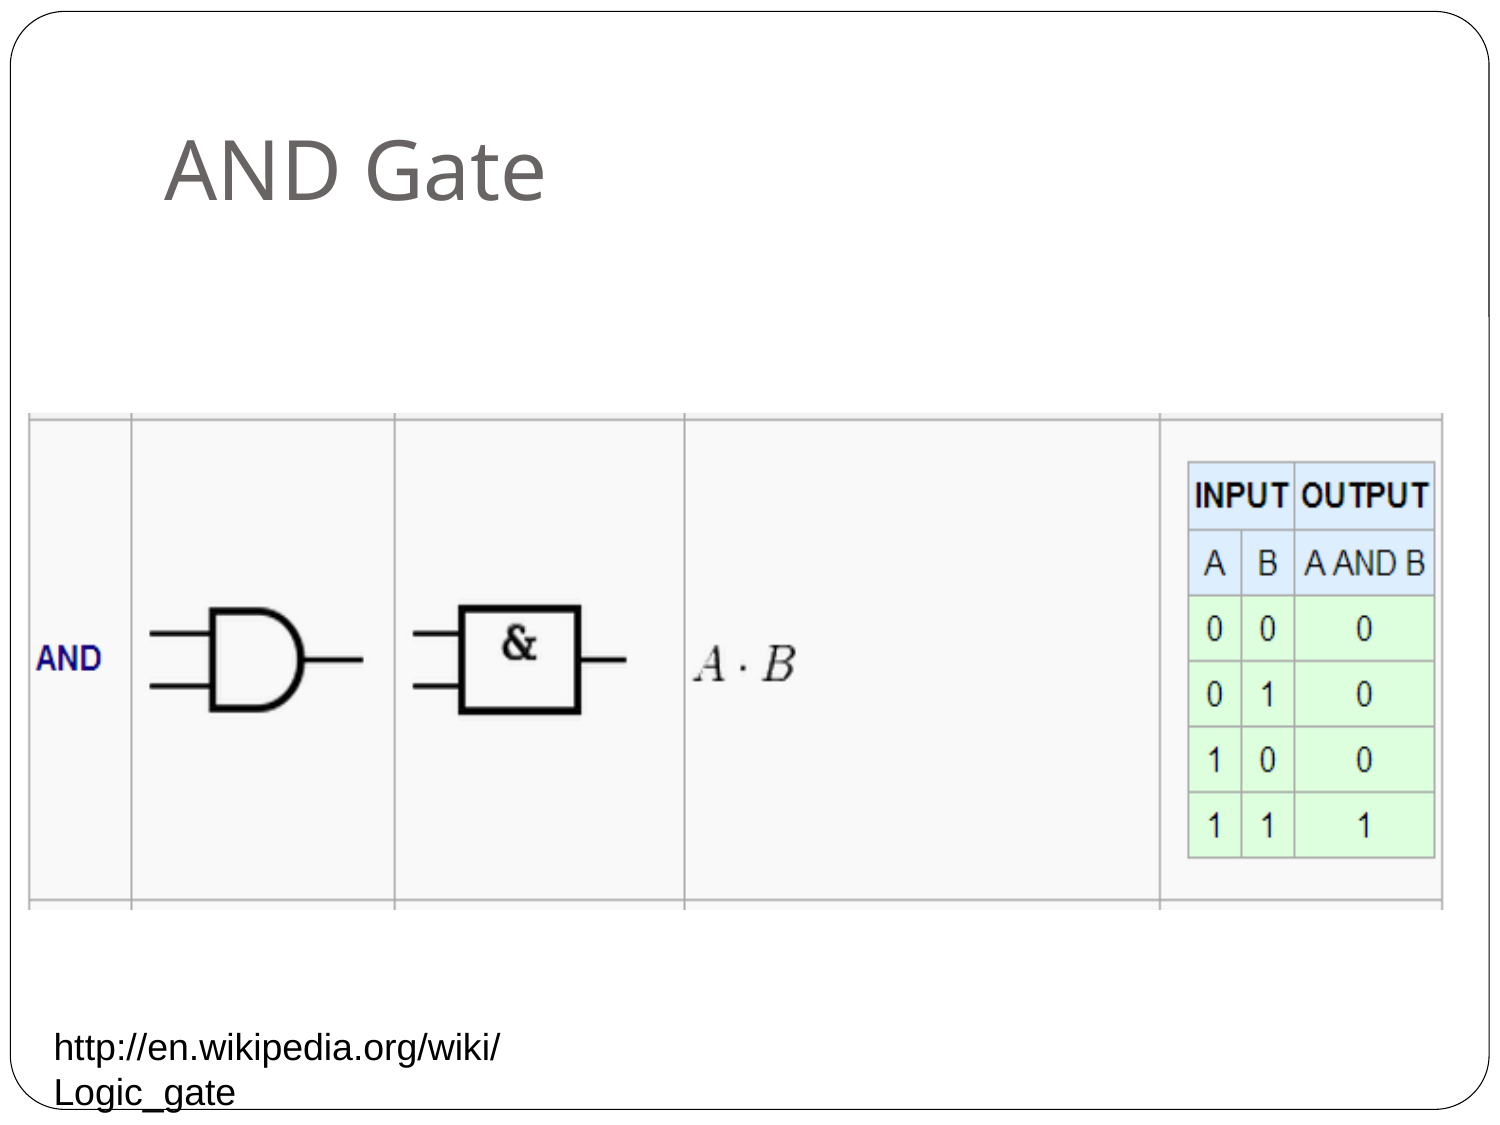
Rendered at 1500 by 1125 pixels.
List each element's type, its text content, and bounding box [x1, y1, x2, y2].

title AND Gate [150, 9, 1426, 233]
picture [23, 413, 1453, 910]
text_box http://en.wikipedia.org/wiki/Logic_gate [38, 1015, 697, 1076]
